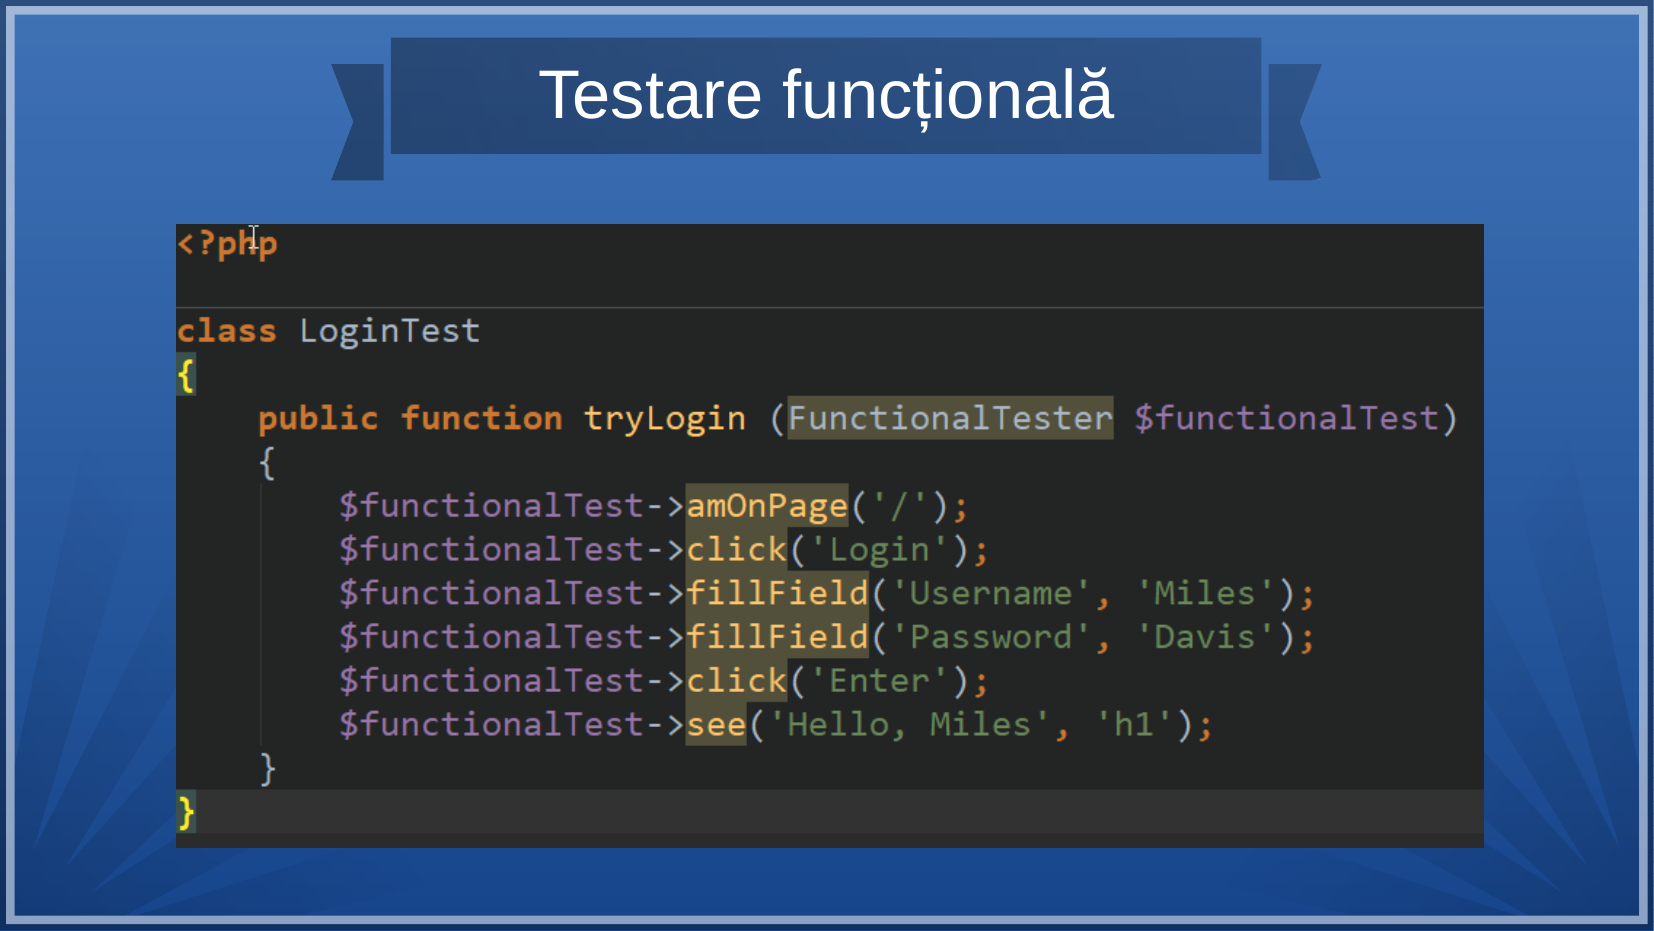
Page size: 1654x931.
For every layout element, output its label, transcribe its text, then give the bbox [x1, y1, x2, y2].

title Testare funcțională [389, 35, 1264, 154]
picture [176, 224, 1484, 848]
